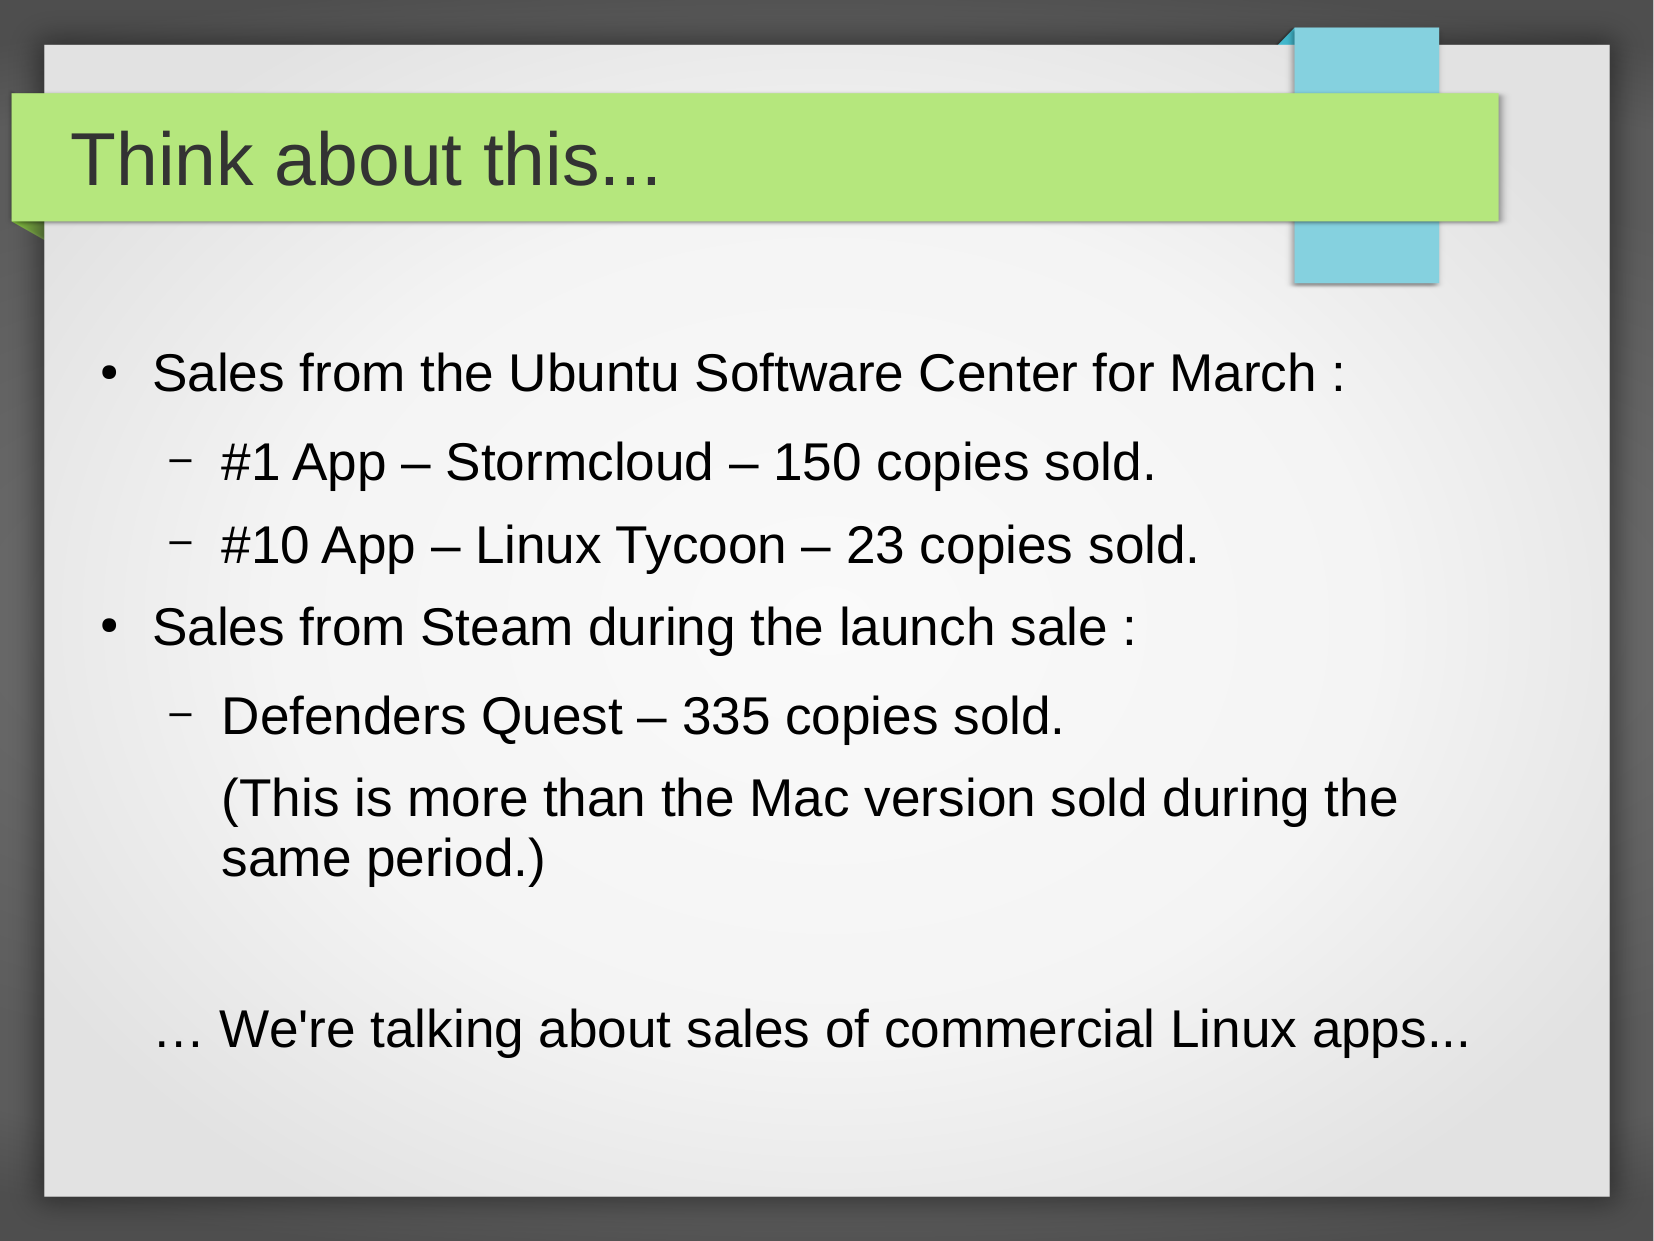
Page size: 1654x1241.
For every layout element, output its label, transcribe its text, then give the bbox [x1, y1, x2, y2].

list Sales from the Ubuntu Software Center for March : #1 App – Stormcloud – 150 copies sold. #10 App – Linux Tycoon – 23 copies sold. Sales from Steam during the launch sale : Defenders Quest – 335 copies sold. (This is more than the Mac version sold during the same period.) … We're talking about sales of commercial Linux apps... [82, 343, 1538, 1063]
title Think about this... [70, 106, 1229, 213]
picture [0, 0, 1654, 1241]
